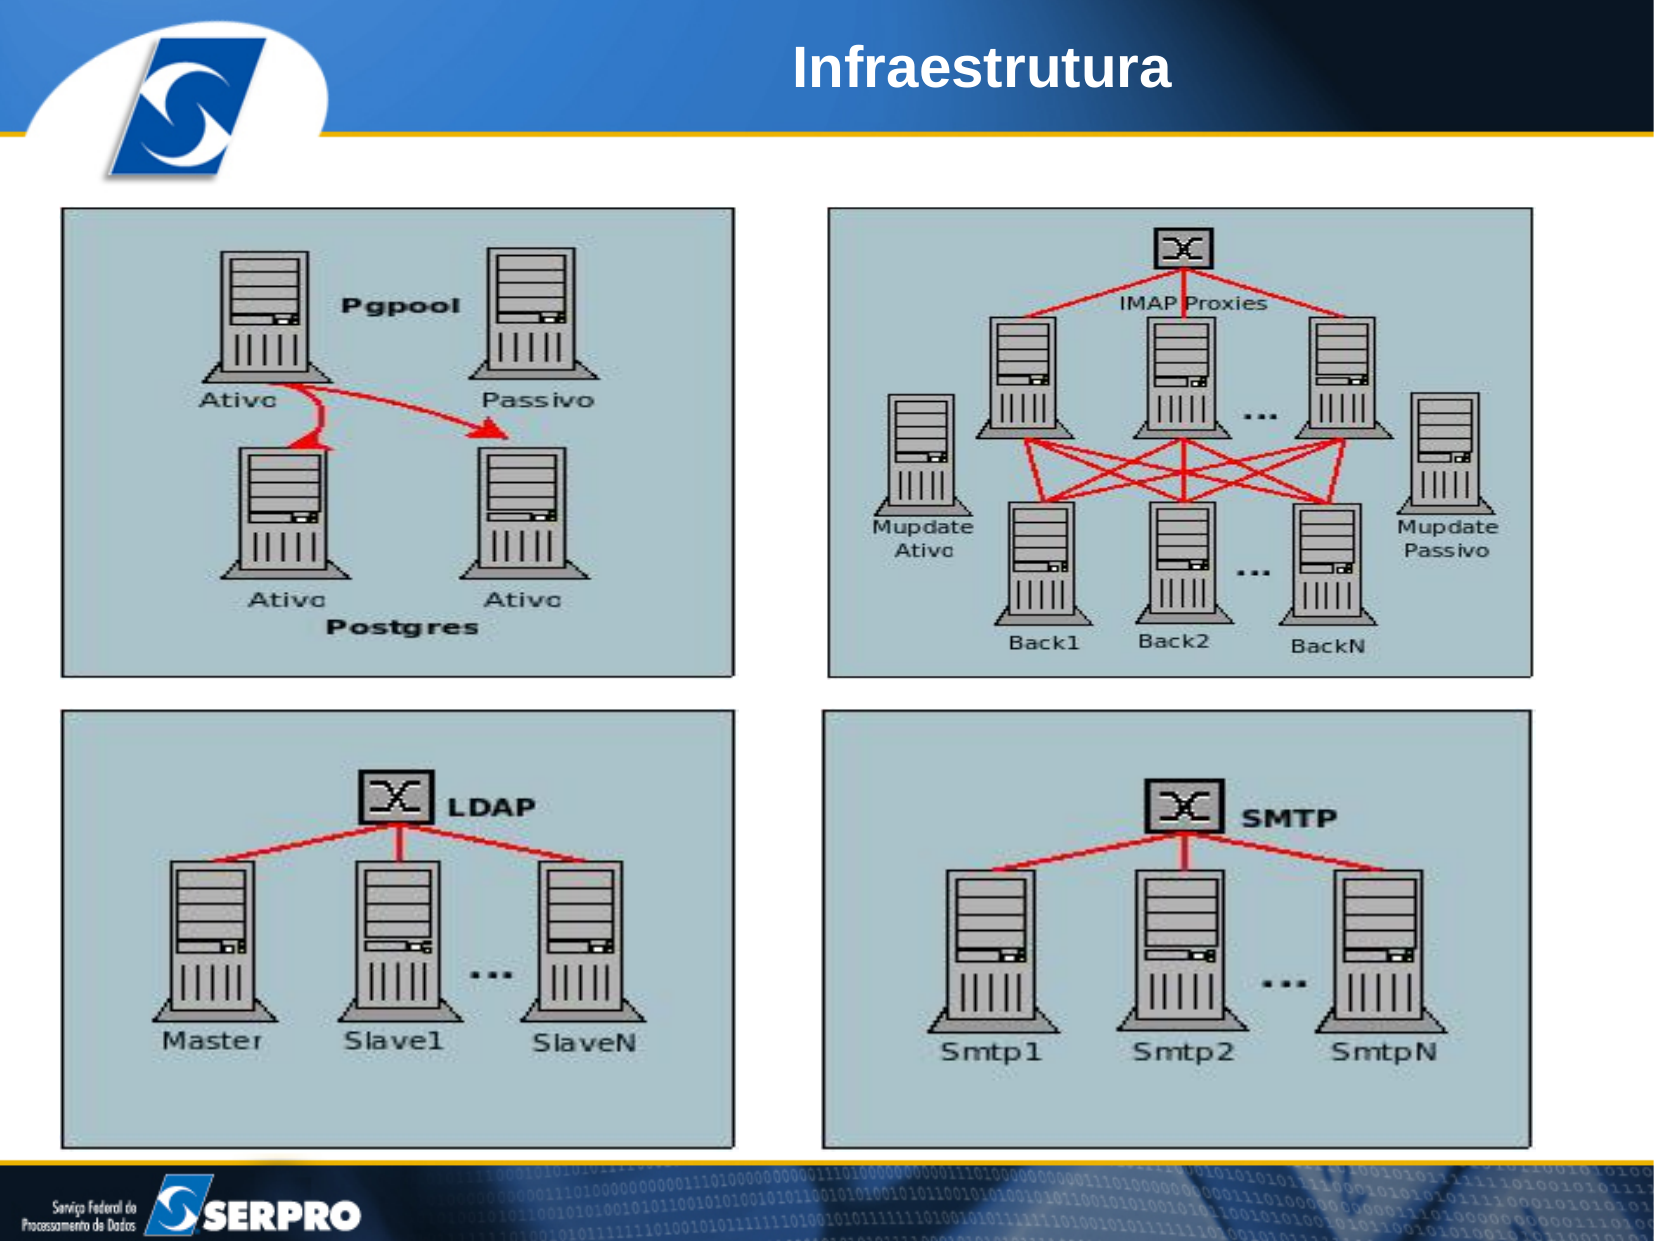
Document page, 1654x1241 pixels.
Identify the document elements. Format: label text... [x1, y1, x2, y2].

title Infraestrutura [361, 32, 1603, 102]
picture [0, 0, 1654, 1241]
